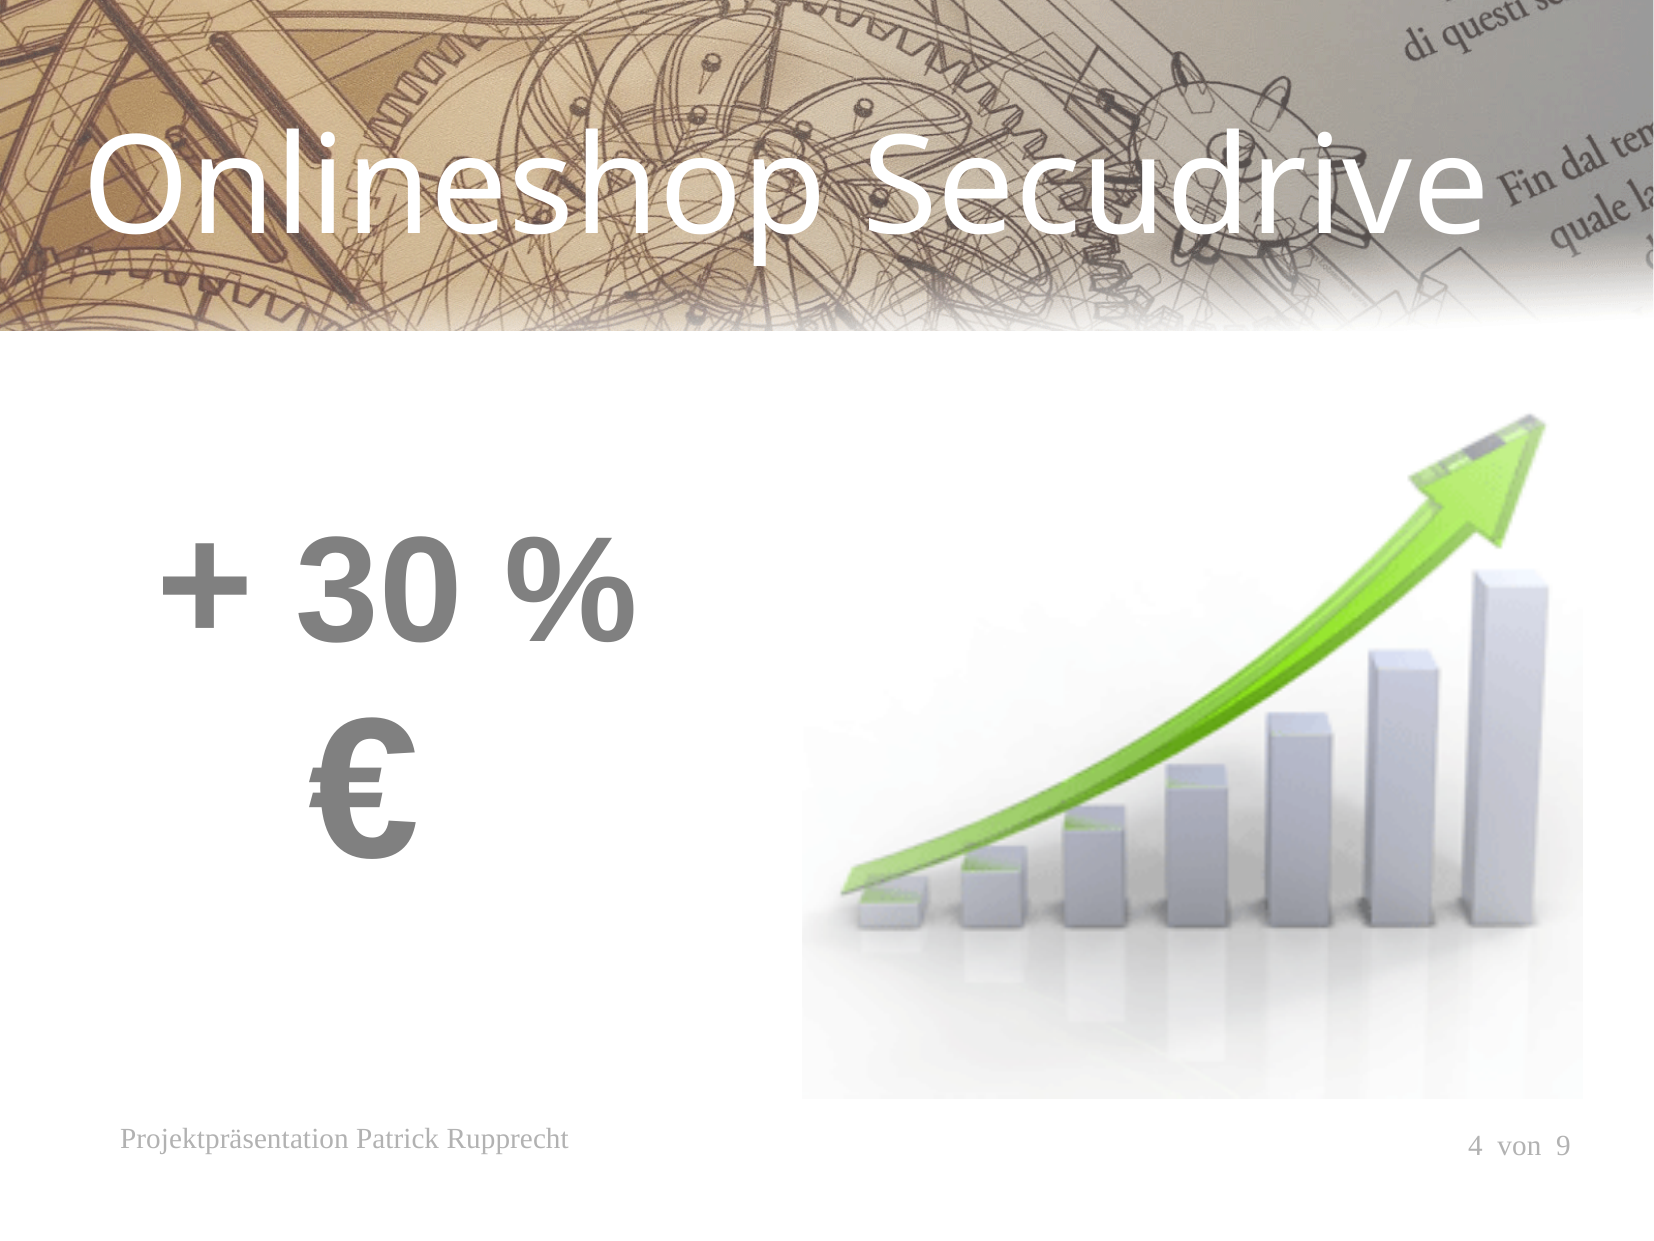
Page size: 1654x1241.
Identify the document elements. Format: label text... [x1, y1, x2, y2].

picture [0, 0, 1654, 331]
subtitle + 30 % € [141, 490, 638, 901]
title Onlineshop Secudrive [82, 76, 1571, 284]
picture [802, 370, 1583, 1099]
